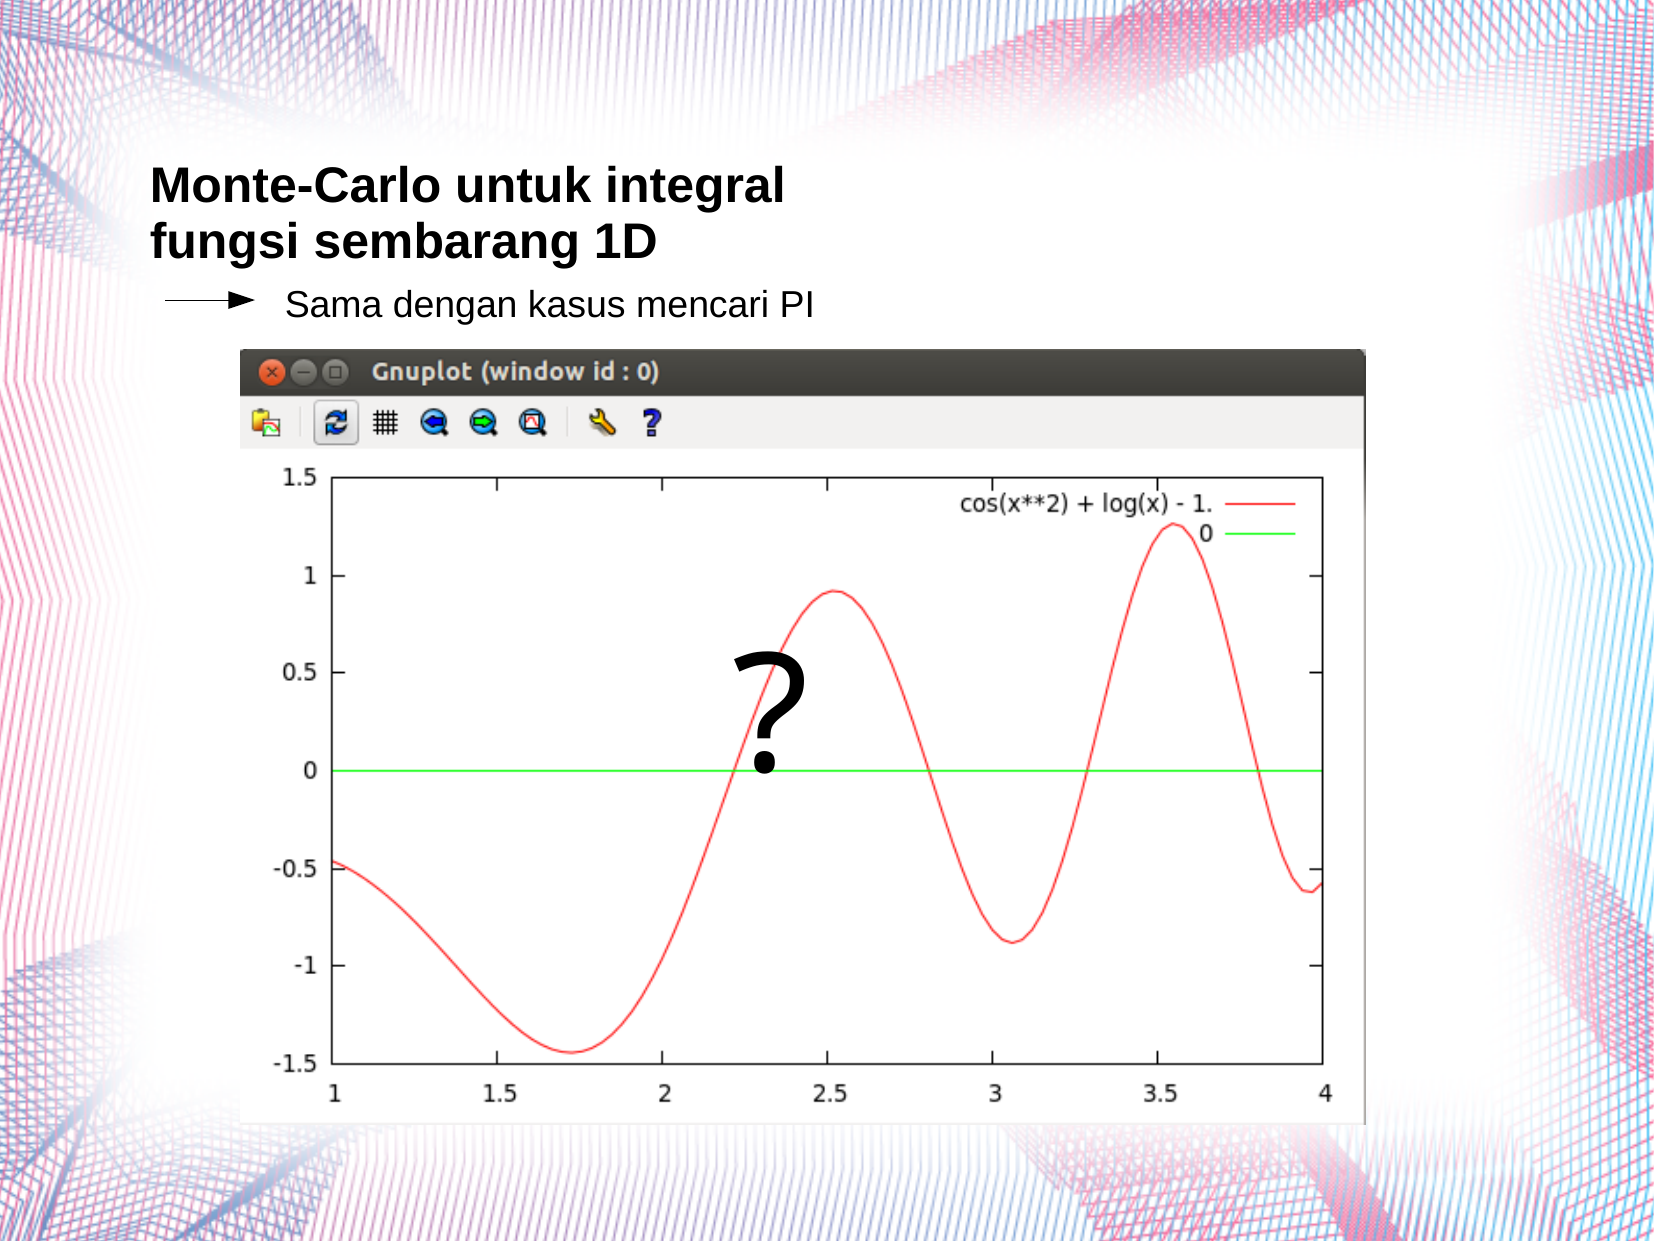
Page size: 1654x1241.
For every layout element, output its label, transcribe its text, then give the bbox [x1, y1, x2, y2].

text_box ? [705, 586, 856, 796]
text_box Monte-Carlo untuk integral fungsi sembarang 1D [135, 150, 916, 277]
picture [0, 0, 1654, 1241]
text_box Sama dengan kasus mencari PI [270, 275, 931, 333]
